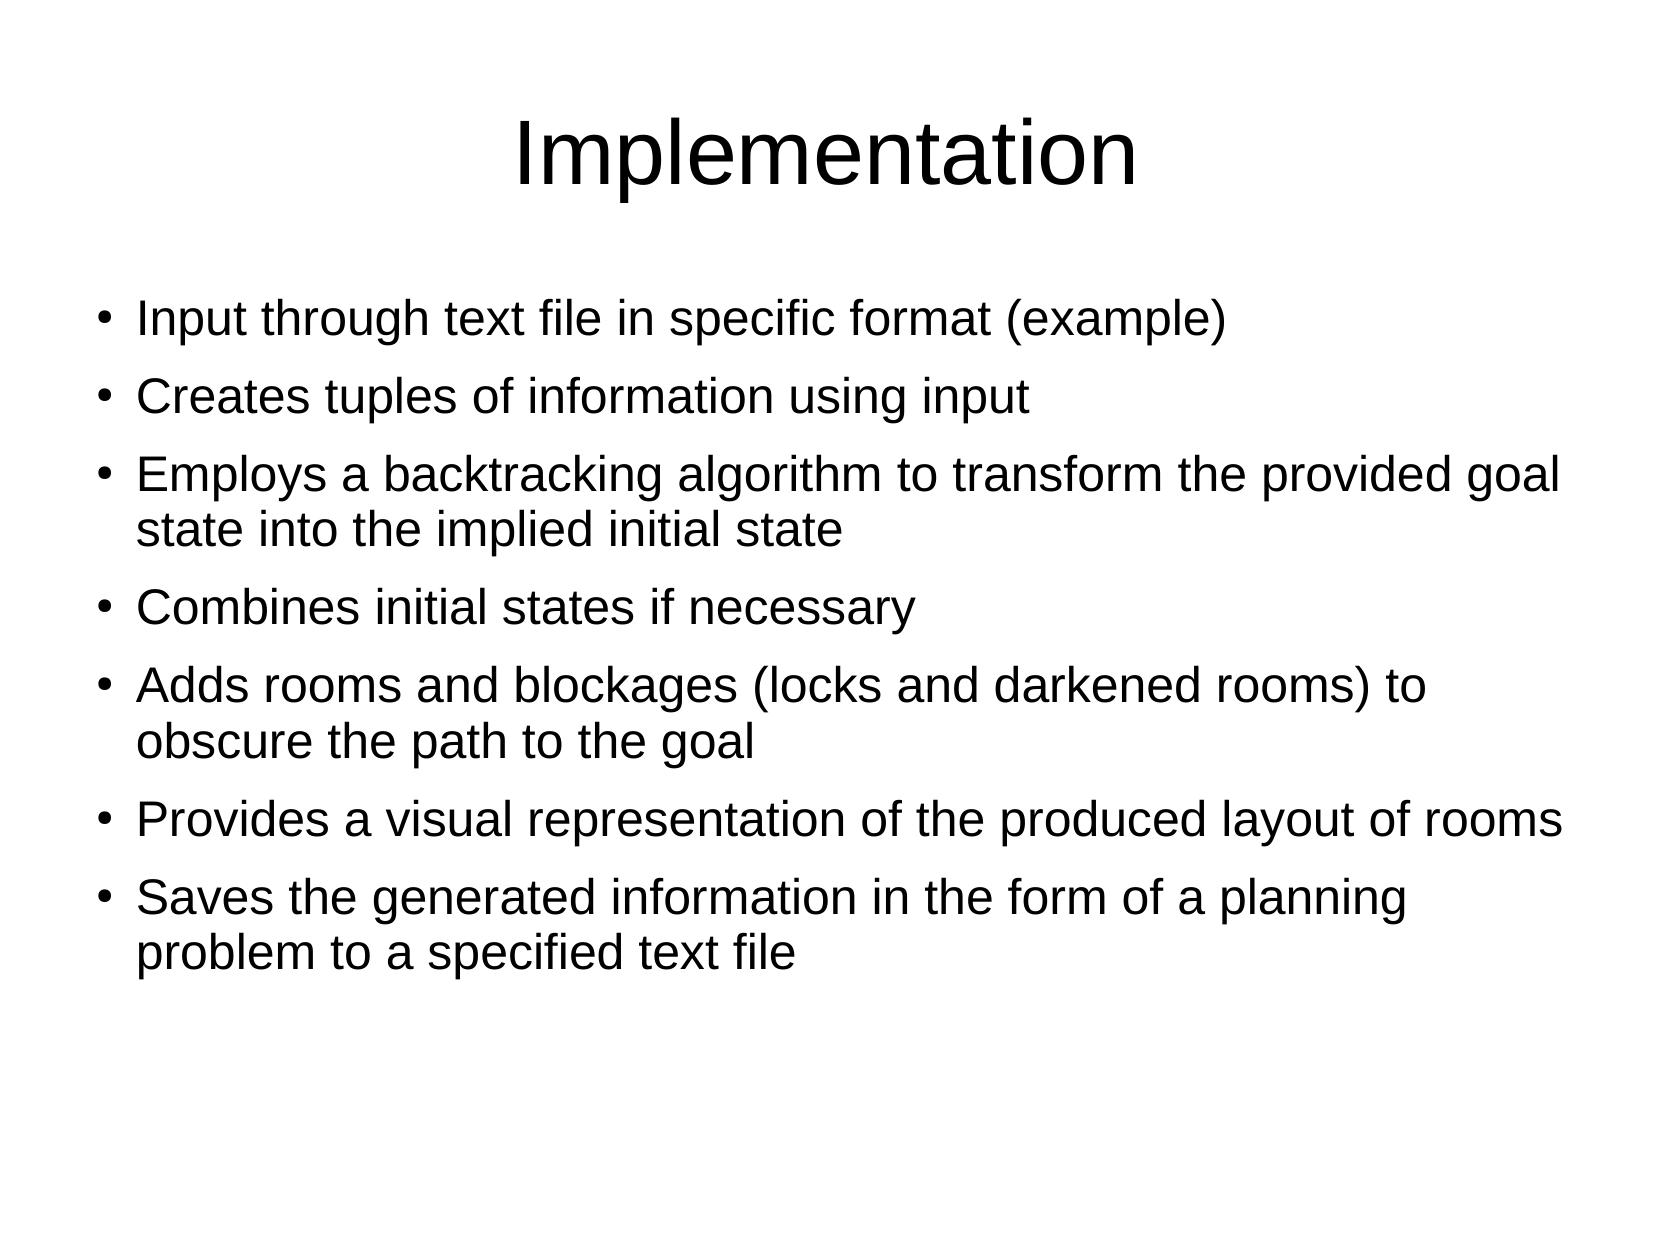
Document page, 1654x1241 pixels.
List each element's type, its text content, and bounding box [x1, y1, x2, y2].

list Input through text file in specific format (example) Creates tuples of information using input Employs a backtracking algorithm to transform the provided goal state into the implied initial state Combines initial states if necessary Adds rooms and blockages (locks and darkened rooms) to obscure the path to the goal Provides a visual representation of the produced layout of rooms Saves the generated information in the form of a planning problem to a specified text file [82, 290, 1571, 1010]
title Implementation [82, 49, 1571, 257]
